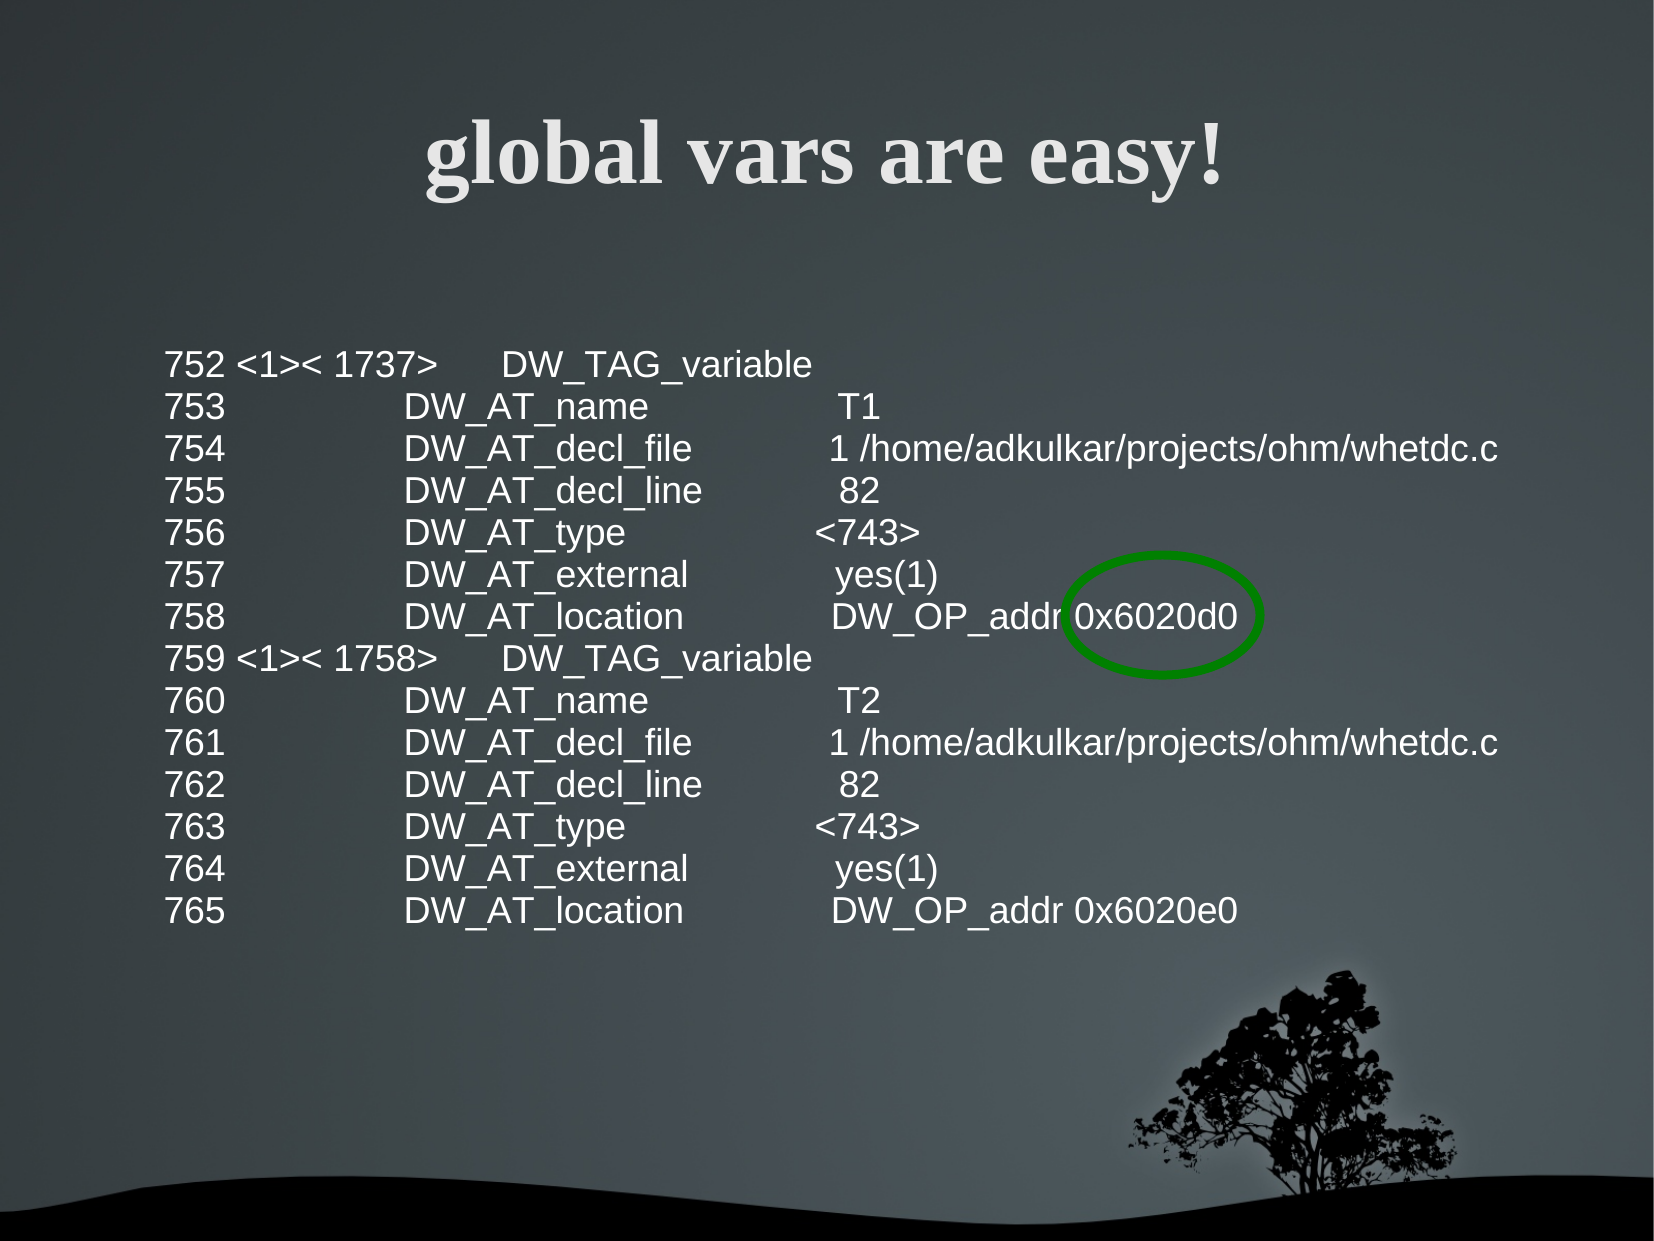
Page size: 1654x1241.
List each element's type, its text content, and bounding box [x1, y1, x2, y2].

picture [0, 0, 1654, 1241]
title global vars are easy! [82, 49, 1571, 257]
text_box 752 <1>< 1737> DW_TAG_variable 753 DW_AT_name T1 754 DW_AT_decl_file 1 /home/adkulkar/projects/ohm/whetdc.c 755 DW_AT_decl_line 82 756 DW_AT_type <743> 757 DW_AT_external yes(1) 758 DW_AT_location DW_OP_addr 0x6020d0 759 <1>< 1758> DW_TAG_variable 760 DW_AT_name T2 761 DW_AT_decl_file 1 /home/adkulkar/projects/ohm/whetdc.c 762 DW_AT_decl_line 82 763 DW_AT_type <743> 764 DW_AT_external yes(1) 765 DW_AT_location DW_OP_addr 0x6020e0 [138, 335, 1515, 939]
